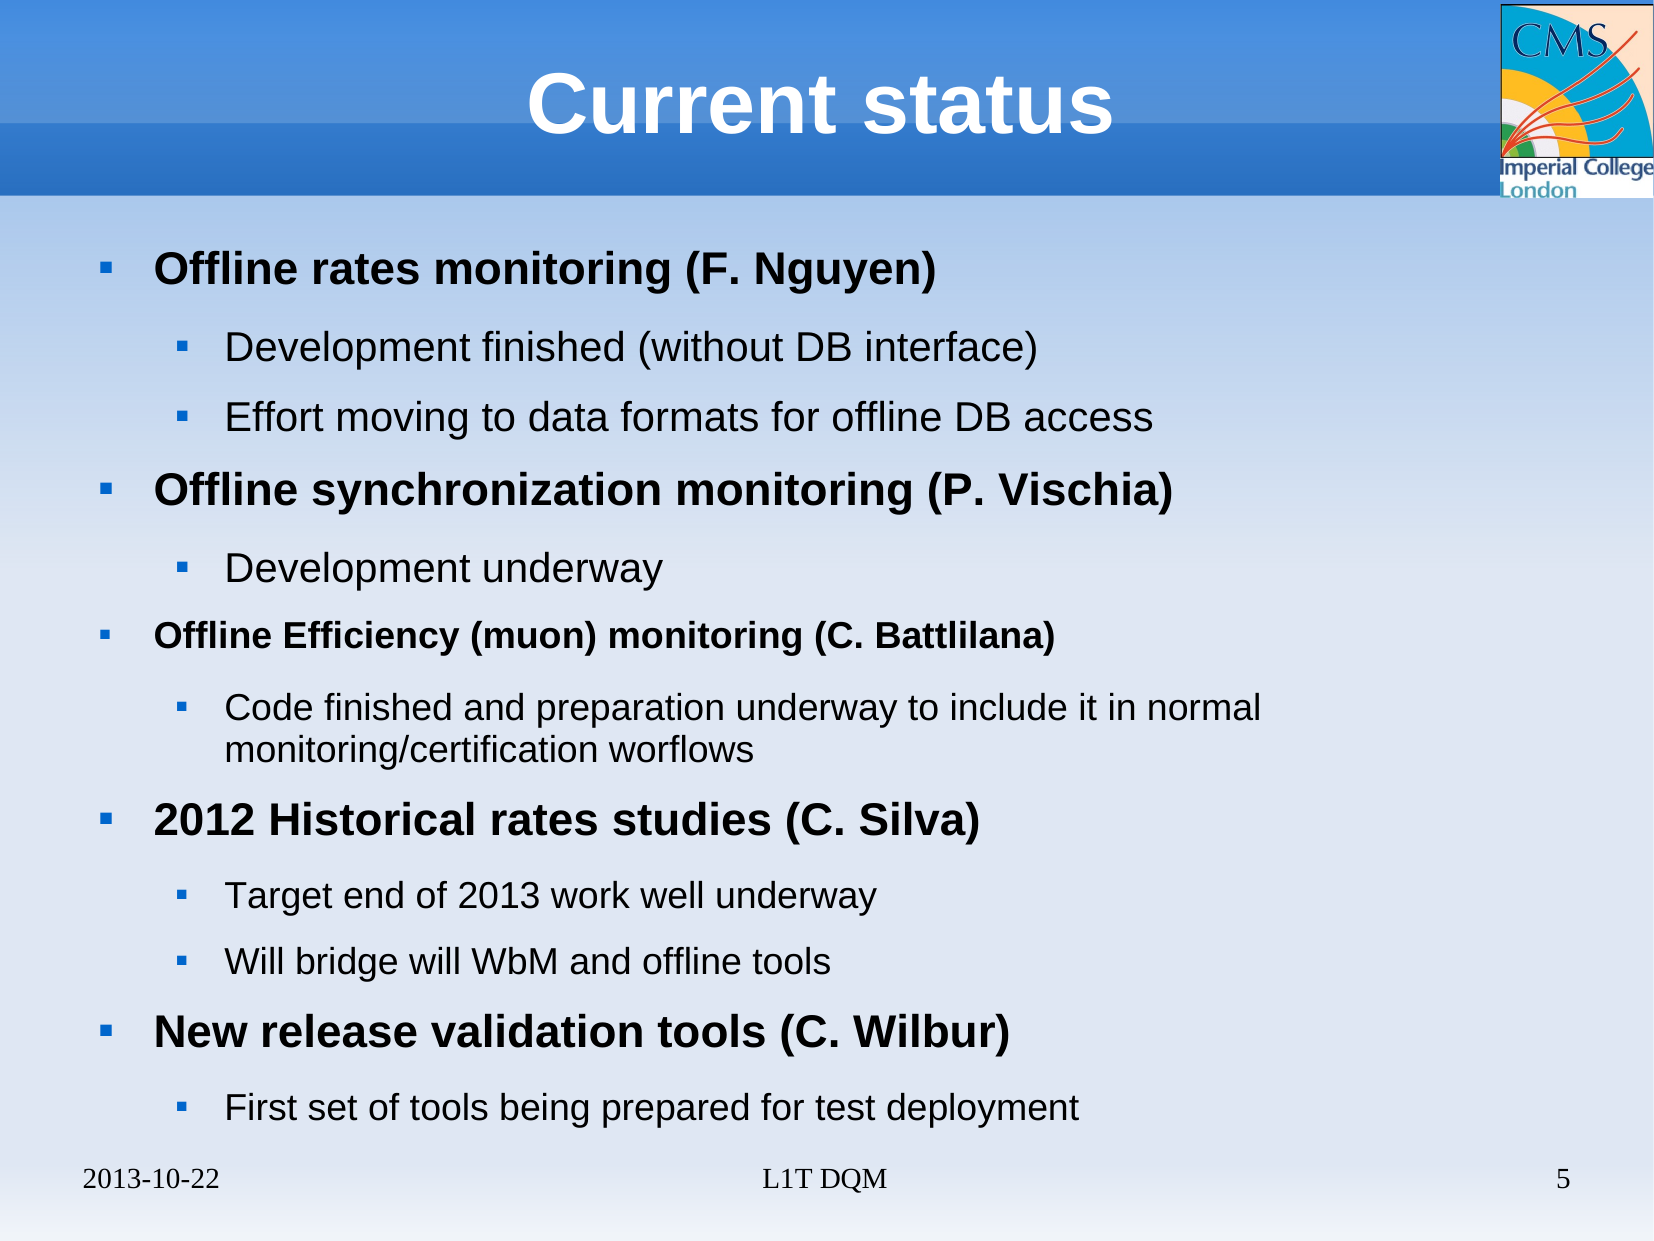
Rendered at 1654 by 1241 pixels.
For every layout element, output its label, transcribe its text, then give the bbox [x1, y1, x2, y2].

title Current status [76, 0, 1565, 208]
list Offline rates monitoring (F. Nguyen) Development finished (without DB interface) Effort moving to data formats for offline DB access Offline synchronization monitoring (P. Vischia) Development underway Offline Efficiency (muon) monitoring (C. Battlilana) Code finished and preparation underway to include it in normal monitoring/certification worflows 2012 Historical rates studies (C. Silva) Target end of 2013 work well underway Will bridge will WbM and offline tools New release validation tools (C. Wilbur) First set of tools being prepared for test deployment [82, 242, 1571, 1129]
picture [0, 0, 1654, 1241]
